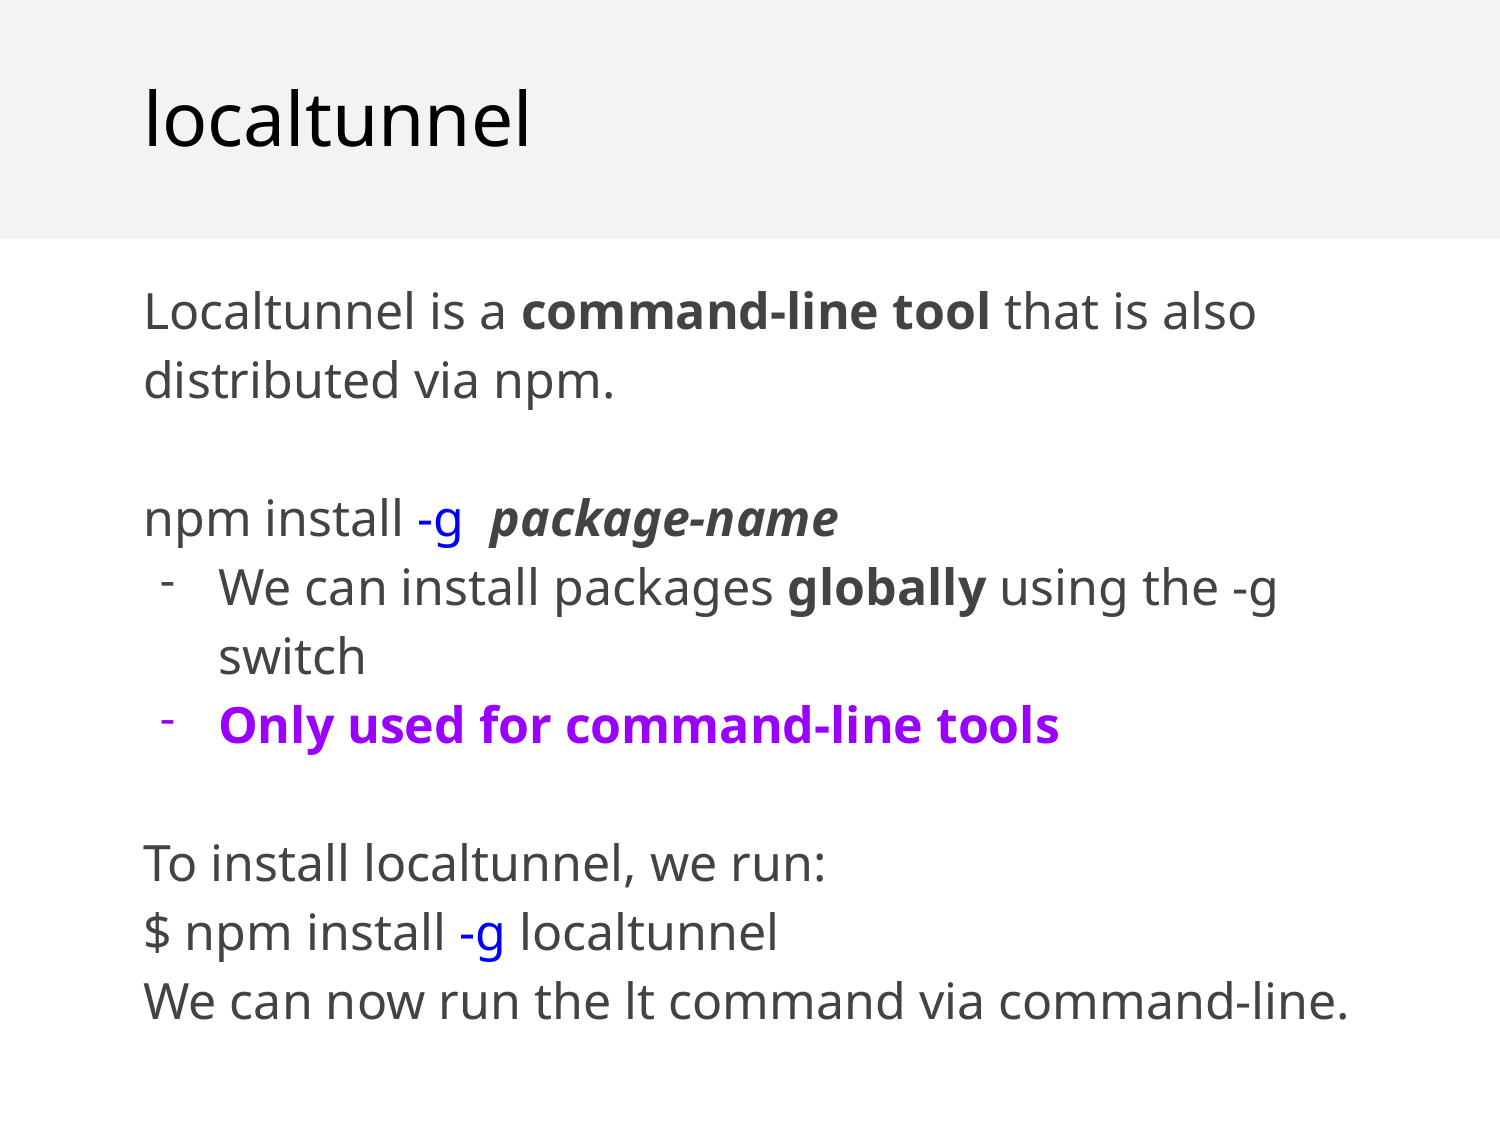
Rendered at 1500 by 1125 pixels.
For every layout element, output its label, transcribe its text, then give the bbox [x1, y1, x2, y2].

list Localtunnel is a command-line tool that is also distributed via npm. npm install -g package-name We can install packages globally using the -g switch Only used for command-line tools To install localtunnel, we run: $ npm install -g localtunnel We can now run the lt command via command-line. [128, 255, 1372, 1004]
title localtunnel [128, 56, 1372, 183]
